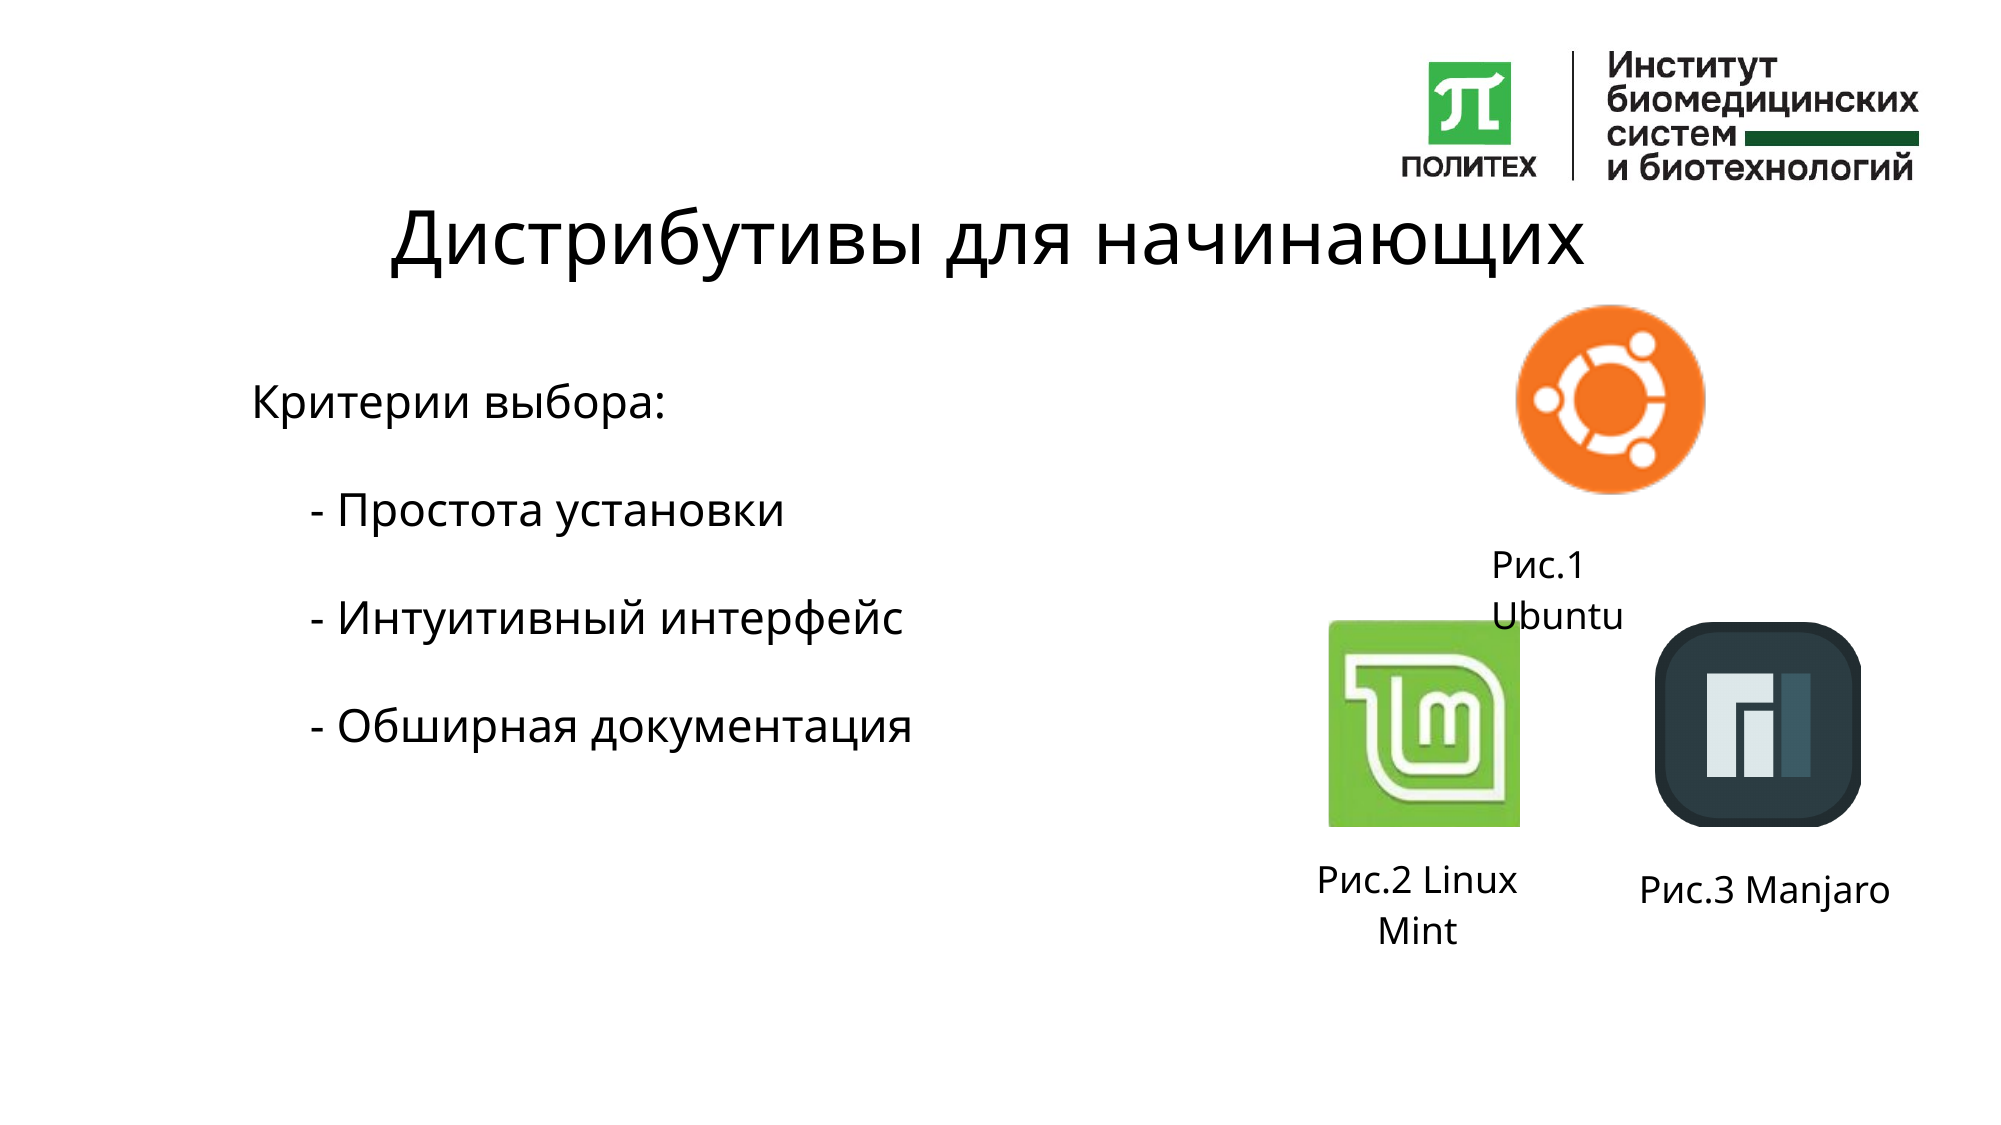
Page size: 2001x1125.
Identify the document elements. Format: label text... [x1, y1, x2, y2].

text_box Рис.1 Ubuntu [1476, 531, 1743, 634]
text_box Рис.3 Manjaro [1624, 856, 1920, 957]
text_box Дистрибутивы для начинающих [177, 177, 1802, 355]
text_box Критерии выбора: - Простота установки - Интуитивный интерфейс - Обширная документация [236, 362, 1270, 916]
picture [1653, 620, 1861, 827]
picture [1361, 29, 1949, 213]
picture [1505, 355, 1714, 502]
text_box Рис.2 Linux Mint [1269, 846, 1565, 948]
picture [1328, 620, 1520, 827]
